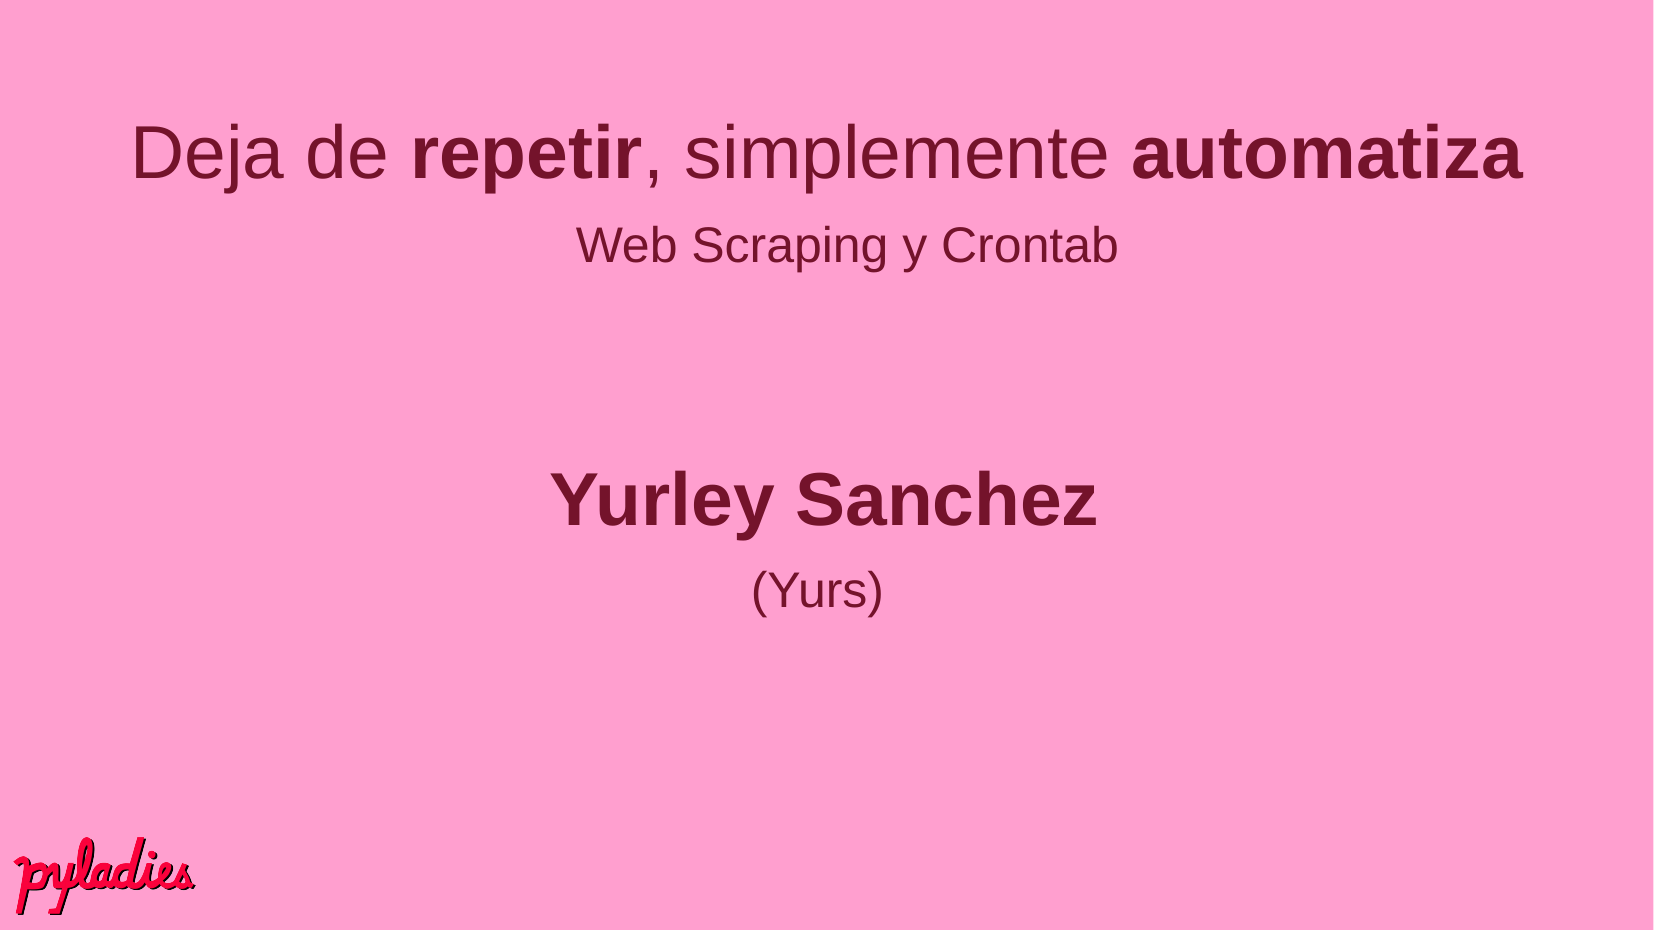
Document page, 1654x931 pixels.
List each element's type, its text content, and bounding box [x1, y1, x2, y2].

text_box (Yurs) [720, 555, 916, 629]
text_box Yurley Sanchez [525, 450, 1126, 571]
picture [13, 837, 196, 916]
text_box Web Scraping y Crontab [540, 210, 1156, 329]
title Deja de repetir, simplemente automatiza [82, 49, 1571, 257]
